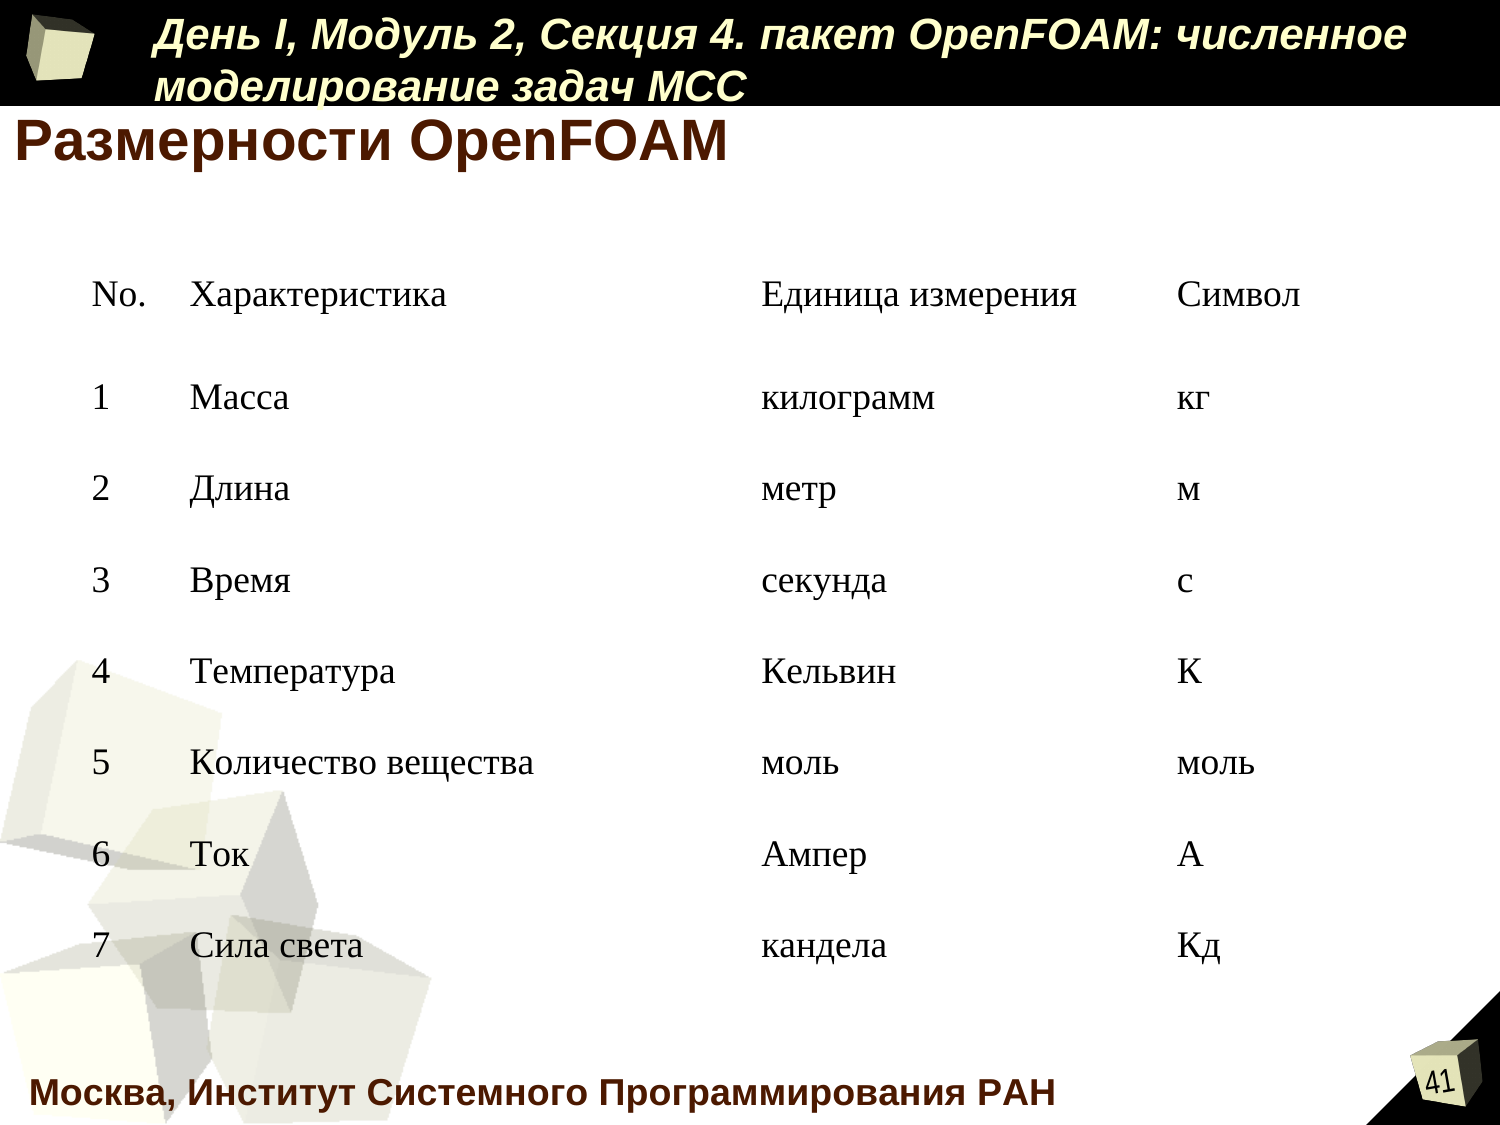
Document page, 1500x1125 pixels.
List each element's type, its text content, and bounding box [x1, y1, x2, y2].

picture [0, 659, 433, 1125]
text_box Размерности OpenFOAM [0, 94, 1500, 180]
table_cell секунда [746, 547, 1162, 638]
table_cell Температура [175, 638, 746, 730]
table_cell метр [746, 456, 1162, 547]
table_cell Кельвин [746, 638, 1162, 730]
table_cell 5 [77, 730, 175, 821]
table_cell килограмм [746, 364, 1162, 456]
table_cell A [1162, 821, 1427, 912]
table_cell с [1162, 547, 1427, 638]
table_cell Сила света [175, 912, 746, 1004]
table_cell моль [1162, 730, 1427, 821]
table_cell Ампер [746, 821, 1162, 912]
table_cell Количество вещества [175, 730, 746, 821]
table_cell Длина [175, 456, 746, 547]
table_cell м [1162, 456, 1427, 547]
table_header Символ [1162, 261, 1427, 364]
table_cell Время [175, 547, 746, 638]
table_cell Масса [175, 364, 746, 456]
table_header Единица измерения [746, 261, 1162, 364]
table_cell 6 [77, 821, 175, 912]
table_cell кг [1162, 364, 1427, 456]
table_cell 1 [77, 364, 175, 456]
table_cell 4 [77, 638, 175, 730]
table_header Характеристика [175, 261, 746, 364]
table_header No. [77, 261, 175, 364]
table_cell 2 [77, 456, 175, 547]
table_cell 7 [77, 912, 175, 1004]
table_cell моль [746, 730, 1162, 821]
table_cell кандела [746, 912, 1162, 1004]
table_cell Ток [175, 821, 746, 912]
picture [423, 1088, 433, 1102]
table_cell Кд [1162, 912, 1427, 1004]
table_cell 3 [77, 547, 175, 638]
table_cell К [1162, 638, 1427, 730]
